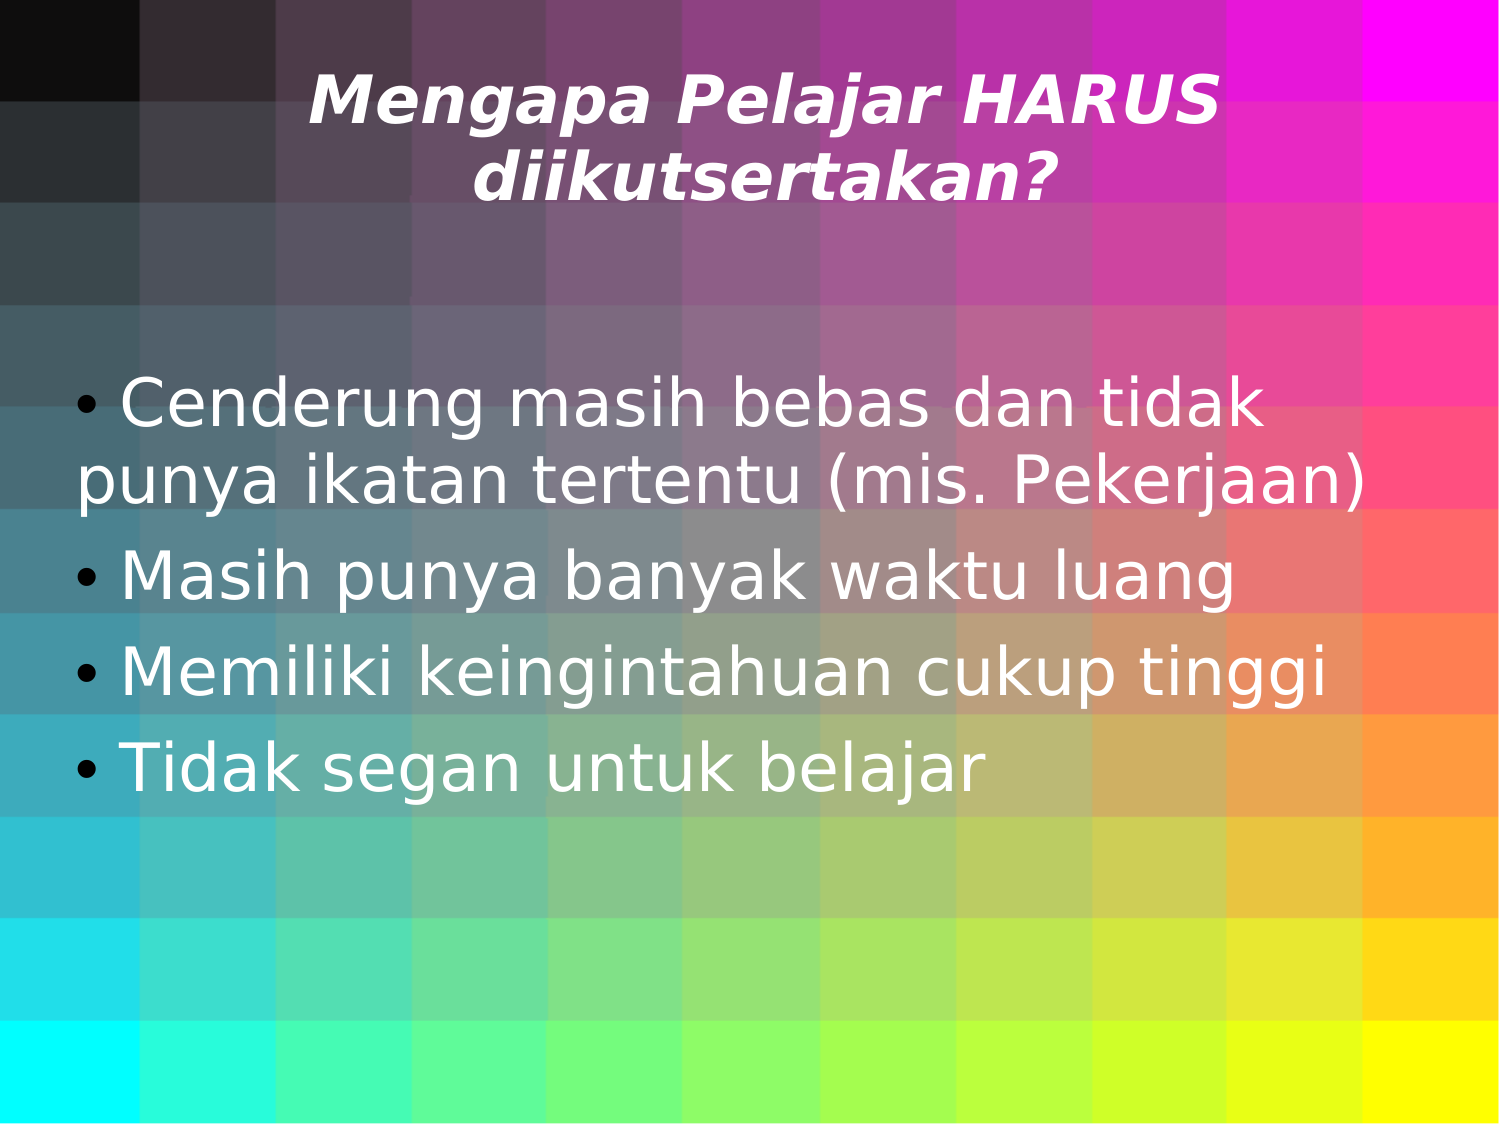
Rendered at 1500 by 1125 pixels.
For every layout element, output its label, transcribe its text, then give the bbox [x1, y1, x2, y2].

picture [0, 0, 1500, 1125]
subtitle Cenderung masih bebas dan tidak punya ikatan tertentu (mis. Pekerjaan) Masih punya banyak waktu luang Memiliki keingintahuan cukup tinggi Tidak segan untuk belajar [75, 269, 1426, 999]
title Mengapa Pelajar HARUS diikutsertakan? [33, 51, 1500, 226]
